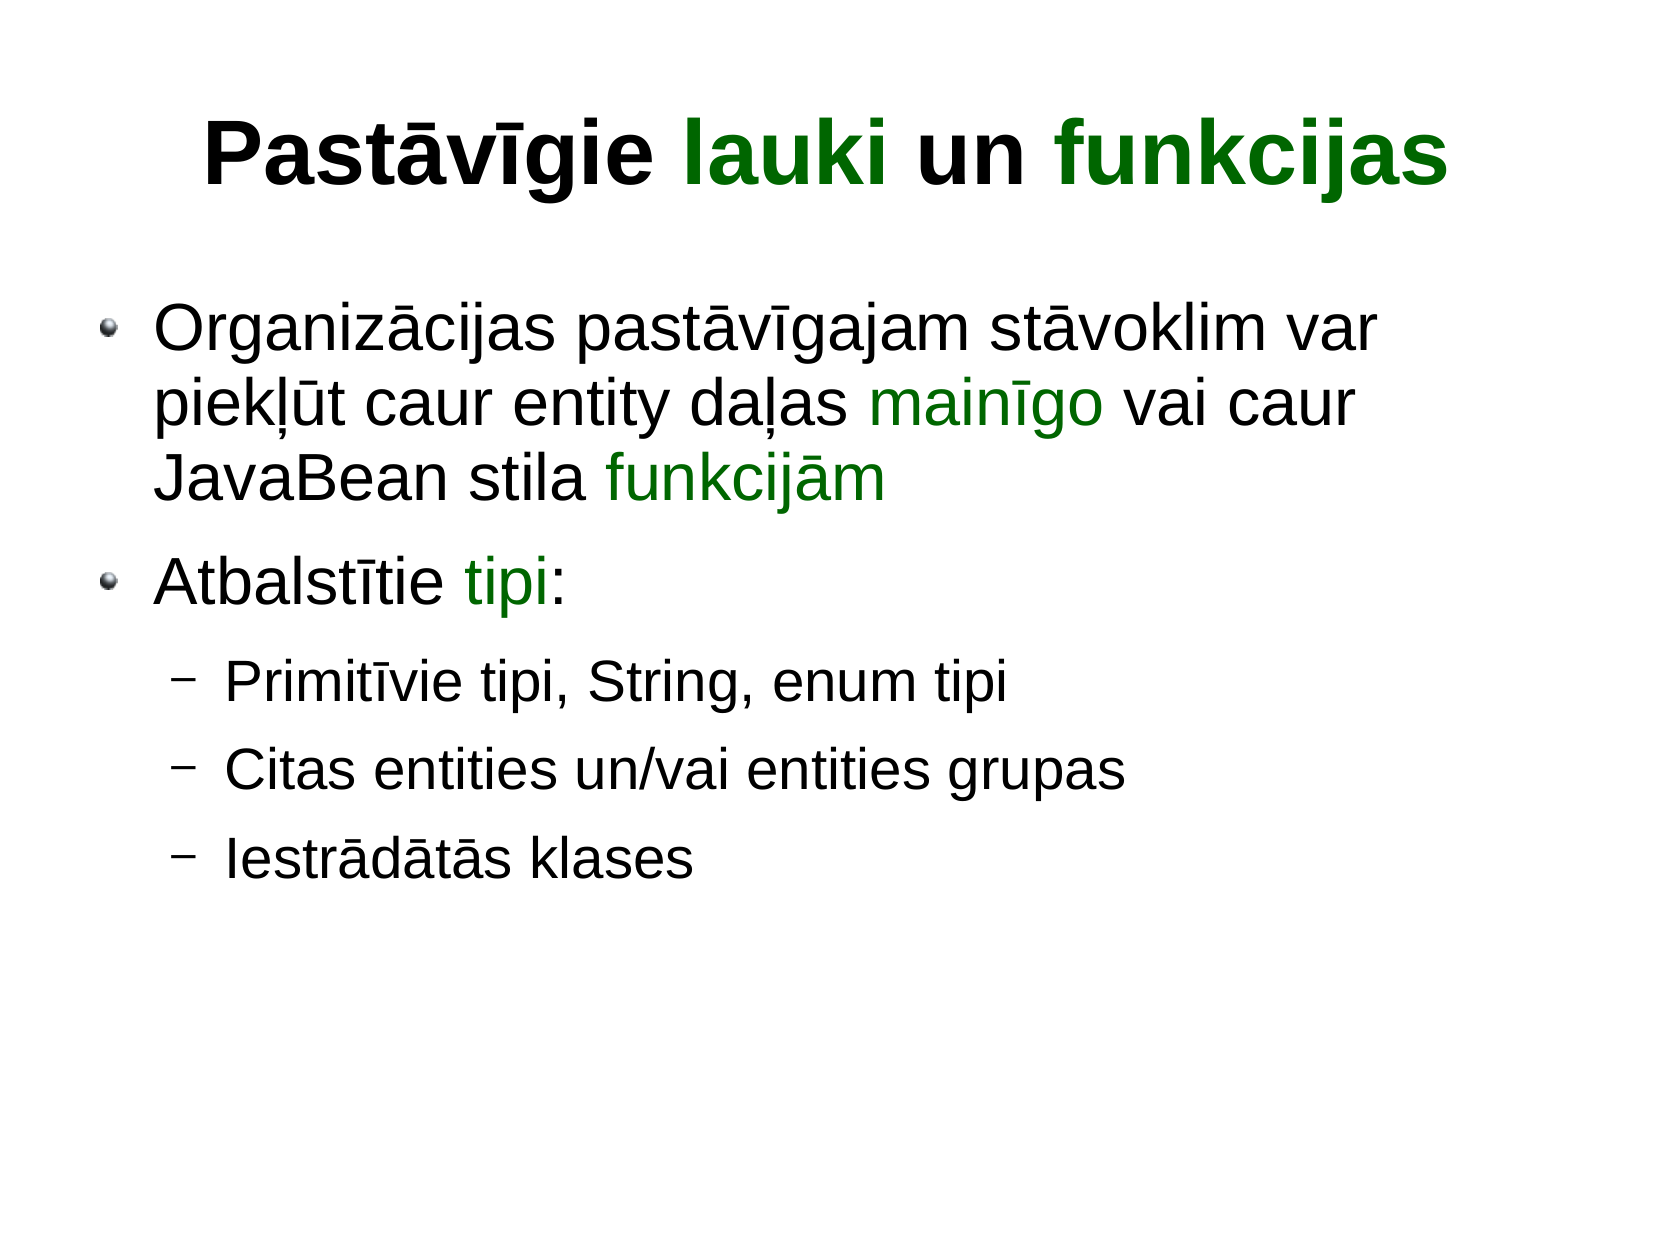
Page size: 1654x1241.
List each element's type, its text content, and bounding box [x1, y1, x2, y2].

list Organizācijas pastāvīgajam stāvoklim var piekļūt caur entity daļas mainīgo vai caur JavaBean stila funkcijām Atbalstītie tipi: Primitīvie tipi, String, enum tipi Citas entities un/vai entities grupas Iestrādātās klases [82, 290, 1538, 1010]
title Pastāvīgie lauki un funkcijas [82, 49, 1571, 257]
